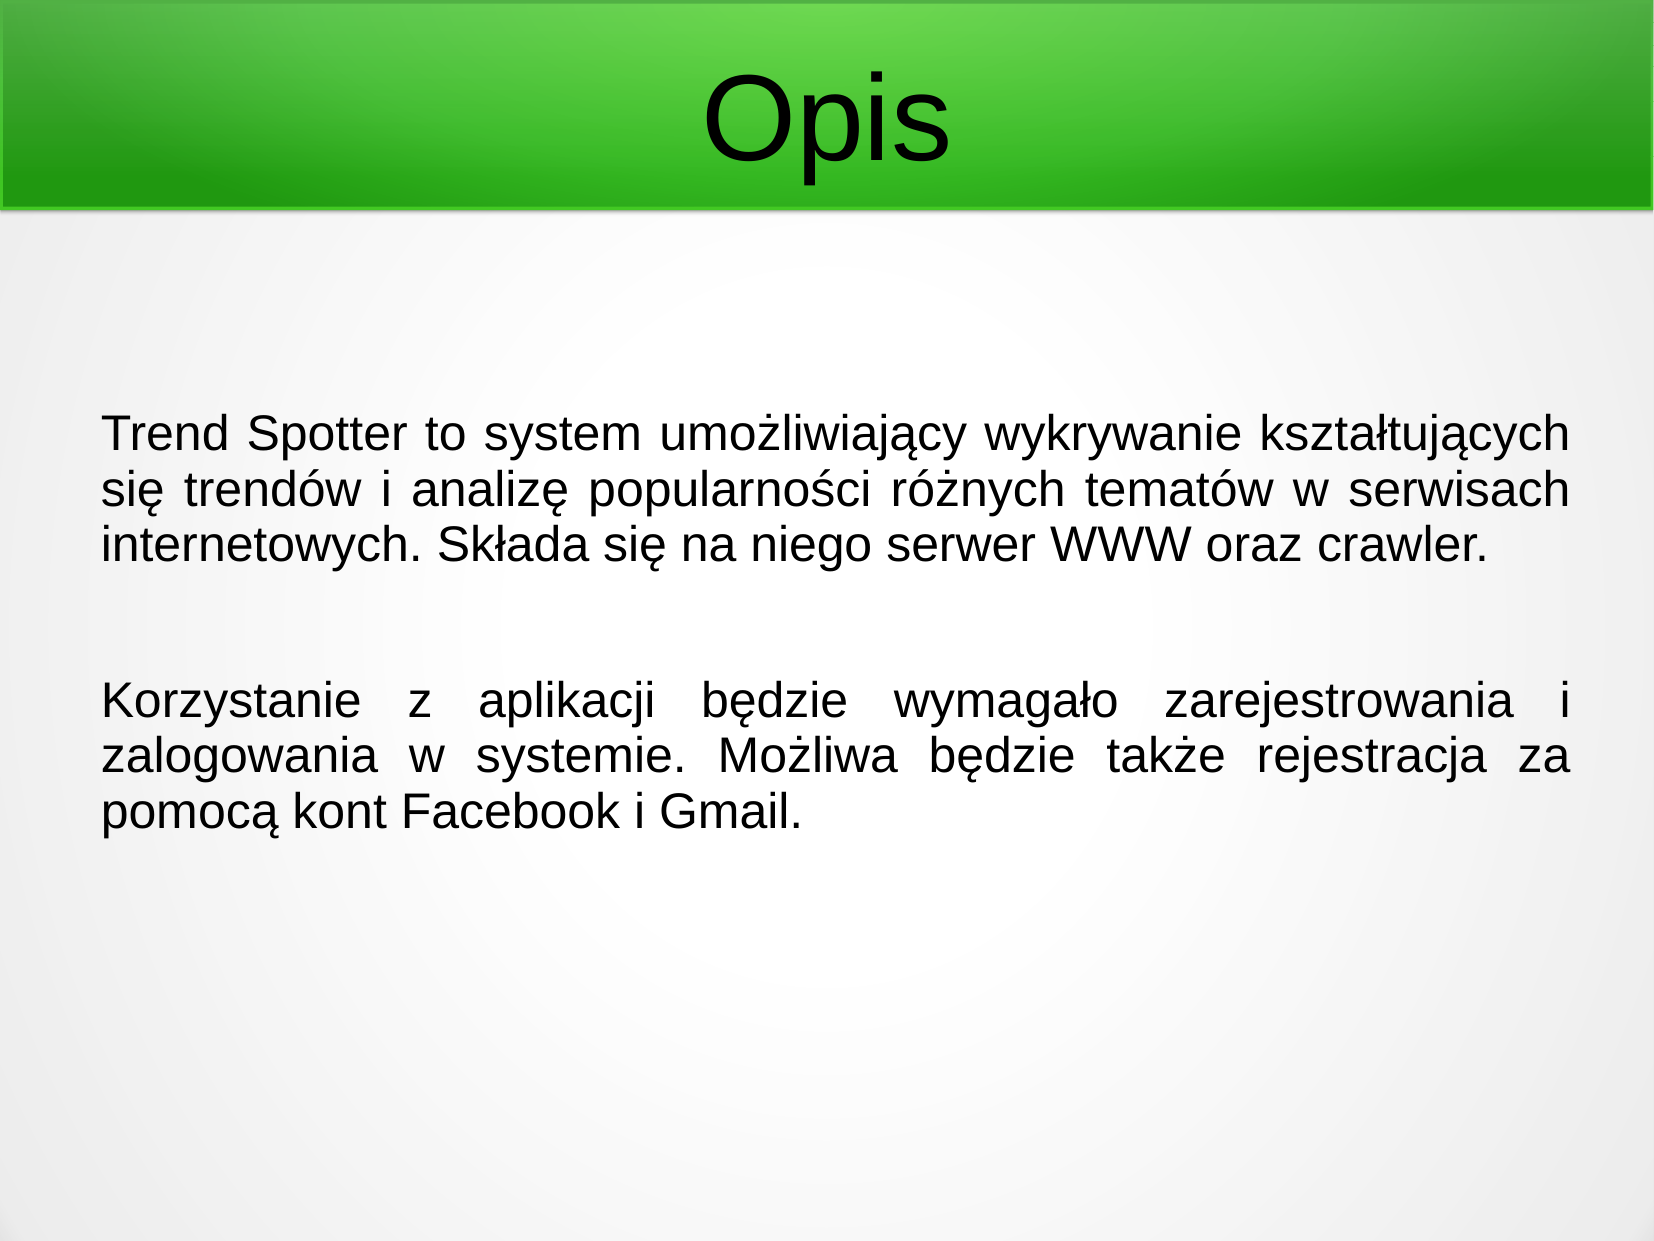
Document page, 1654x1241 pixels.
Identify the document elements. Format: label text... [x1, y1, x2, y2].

list Trend Spotter to system umożliwiający wykrywanie kształtujących się trendów i analizę popularności różnych tematów w serwisach internetowych. Składa się na niego serwer WWW oraz crawler. Korzystanie z aplikacji będzie wymagało zarejestrowania i zalogowania w systemie. Możliwa będzie także rejestracja za pomocą kont Facebook i Gmail. [30, 405, 1571, 1019]
title Opis [82, 47, 1571, 189]
